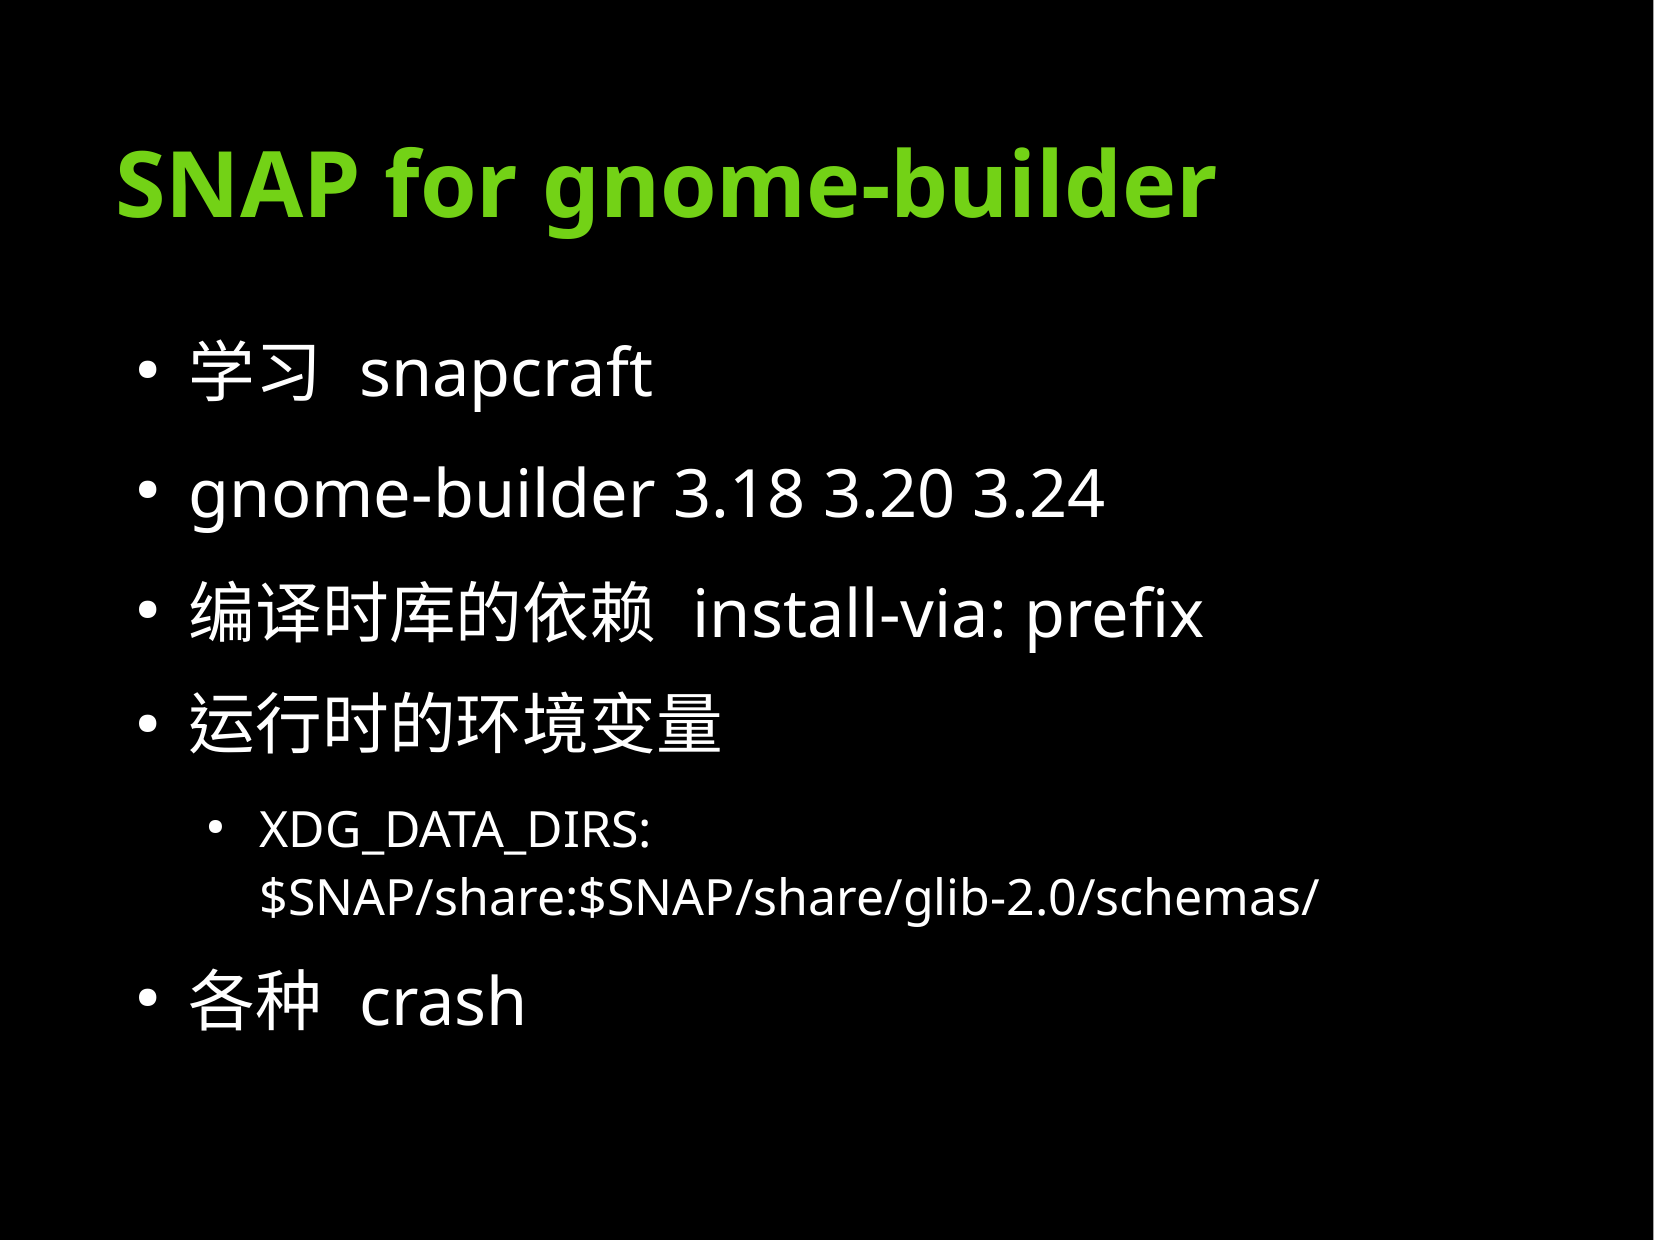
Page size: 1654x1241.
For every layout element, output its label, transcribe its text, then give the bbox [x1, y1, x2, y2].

list 学习 snapcraft gnome-builder 3.18 3.20 3.24 编译时库的依赖 install-via: prefix 运行时的环境变量 XDG_DATA_DIRS: $SNAP/share:$SNAP/share/glib-2.0/schemas/ 各种 crash [118, 325, 1536, 1045]
title SNAP for gnome-builder [115, 78, 1539, 287]
